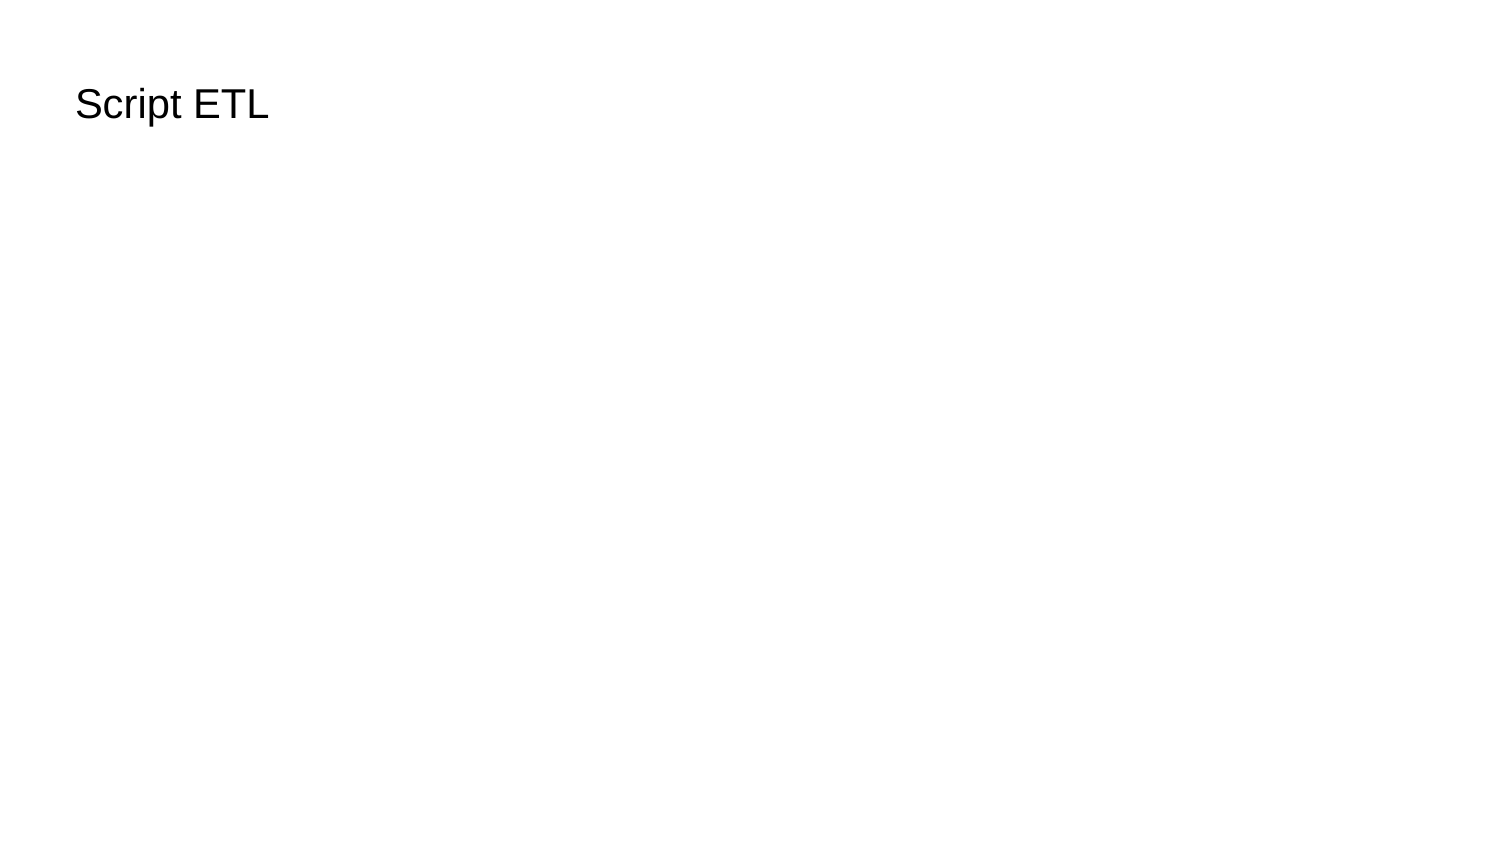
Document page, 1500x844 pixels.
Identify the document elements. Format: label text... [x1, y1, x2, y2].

title Script ETL [75, 33, 1425, 175]
